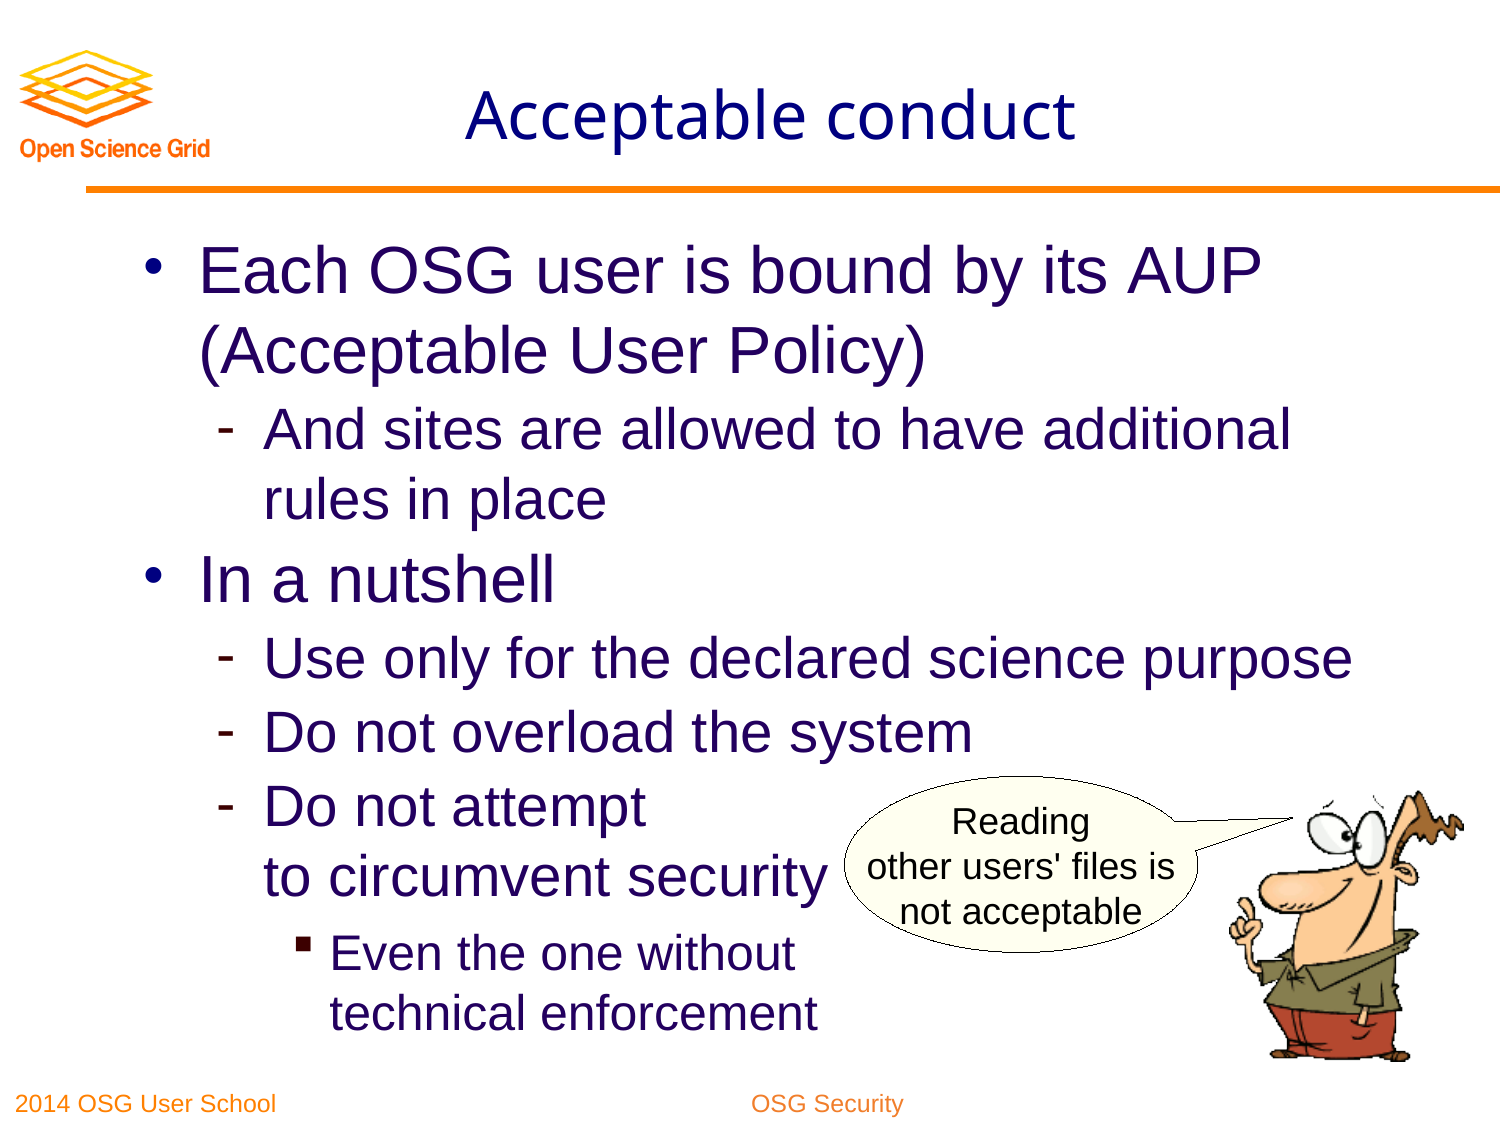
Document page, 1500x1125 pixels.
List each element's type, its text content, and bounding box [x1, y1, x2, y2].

list Each OSG user is bound by its AUP (Acceptable User Policy) And sites are allowed to have additional rules in place In a nutshell Use only for the declared science purpose Do not overload the system Do not attempt to circumvent security Even the one without technical enforcement [127, 218, 1403, 1071]
text_box Reading other users' files is not acceptable [844, 776, 1293, 953]
picture [1229, 789, 1464, 1062]
title Acceptable conduct [201, 18, 1342, 207]
picture [0, 27, 201, 179]
